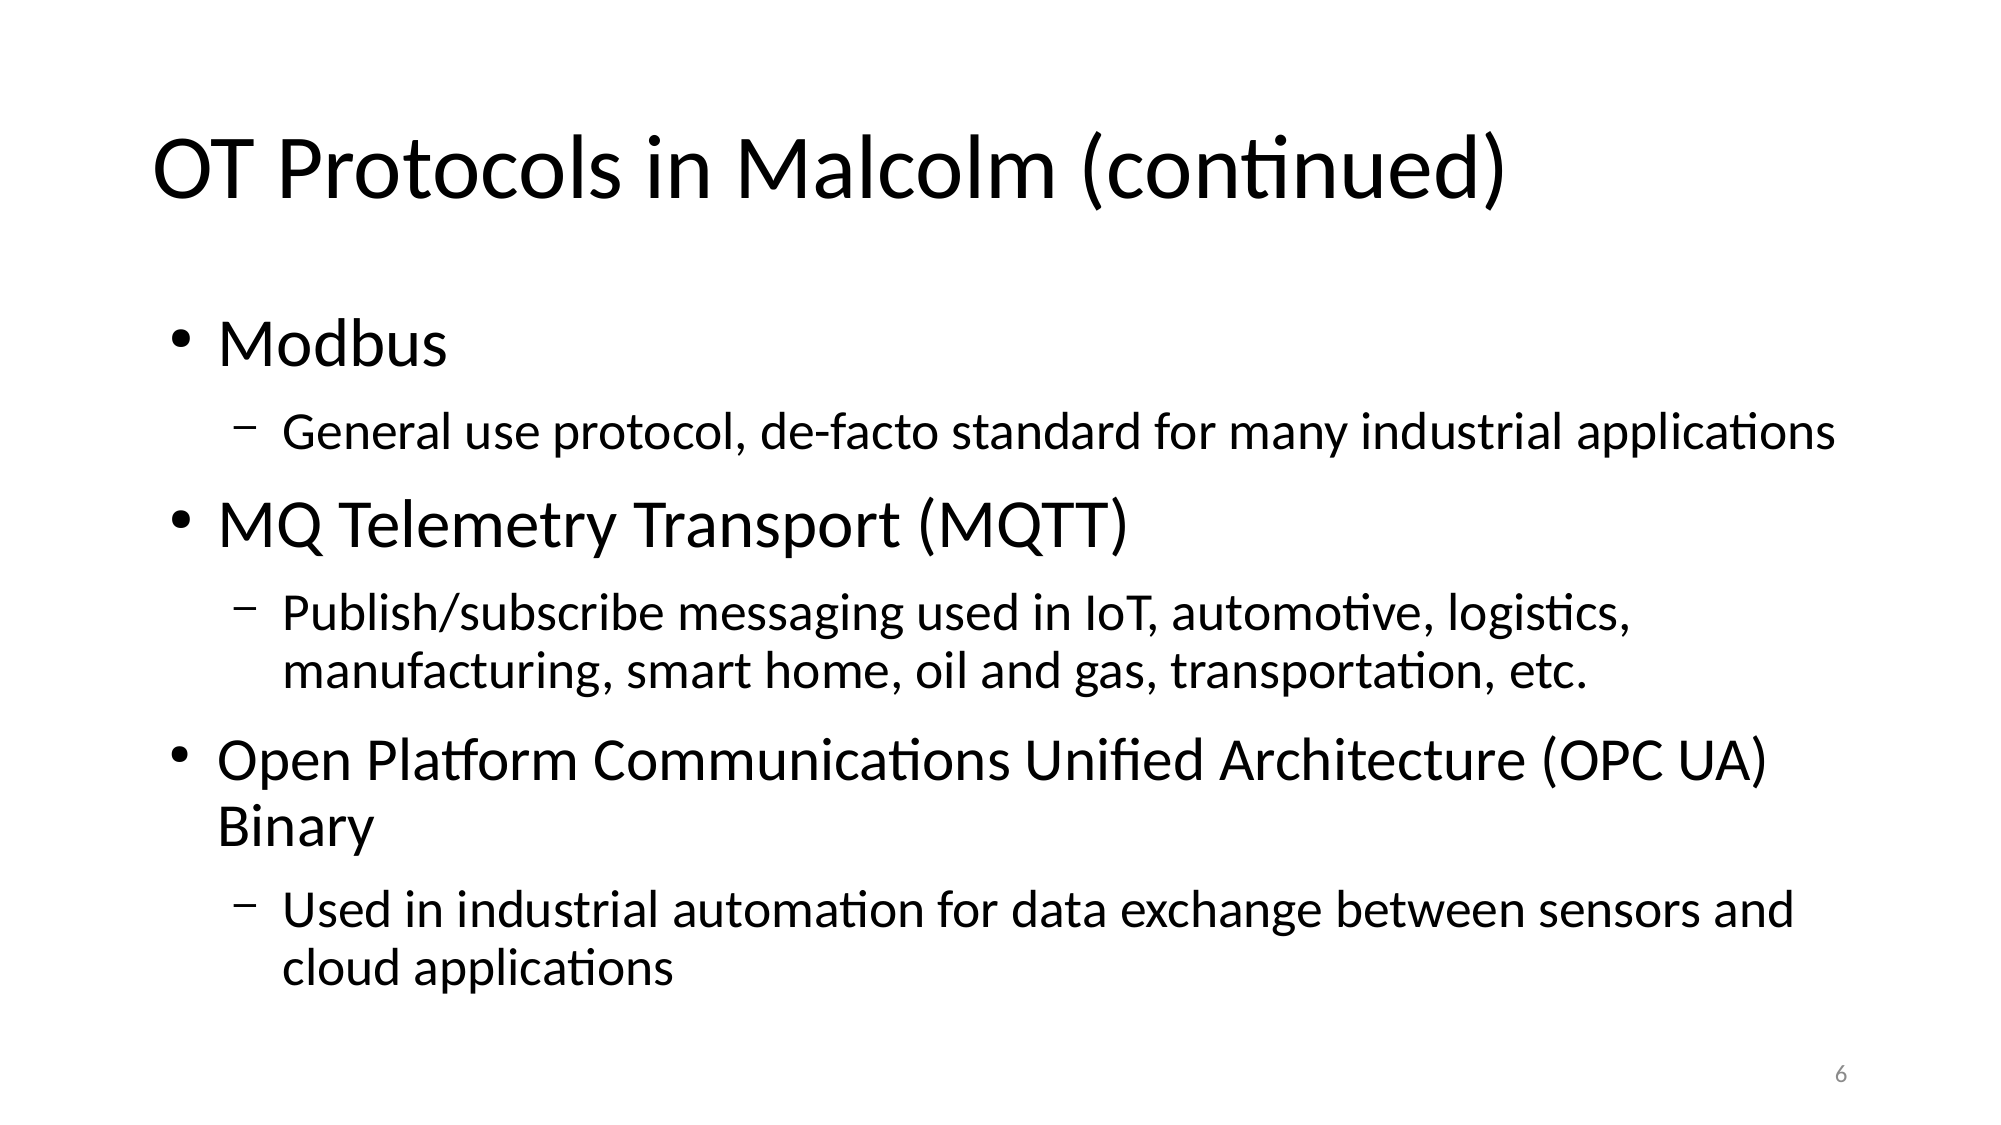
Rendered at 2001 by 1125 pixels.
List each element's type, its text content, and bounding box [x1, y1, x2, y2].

title OT Protocols in Malcolm (continued) [137, 59, 1863, 278]
slide_number <number> [1412, 1042, 1863, 1103]
list Modbus General use protocol, de-facto standard for many industrial applications MQ Telemetry Transport (MQTT) Publish/subscribe messaging used in IoT, automotive, logistics, manufacturing, smart home, oil and gas, transportation, etc. Open Platform Communications Unified Architecture (OPC UA) Binary Used in industrial automation for data exchange between sensors and cloud applications [137, 299, 1863, 1014]
